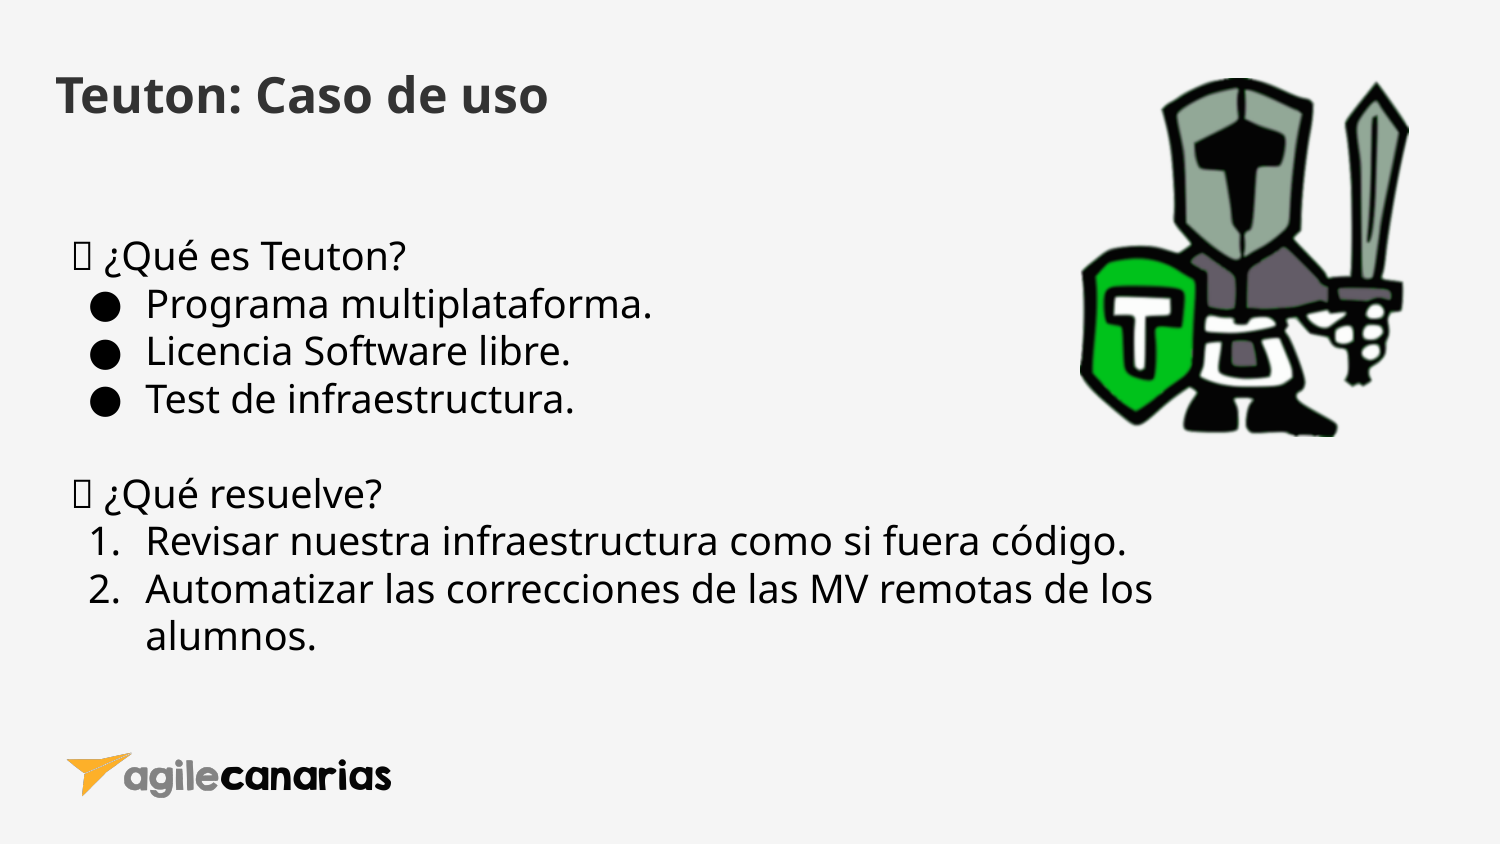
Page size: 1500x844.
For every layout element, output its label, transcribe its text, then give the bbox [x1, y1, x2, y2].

picture [55, 741, 401, 810]
picture [1080, 78, 1409, 437]
text_box Teuton: Caso de uso [55, 59, 1373, 132]
text_box ✅ ¿Qué es Teuton? Programa multiplataforma. Licencia Software libre. Test de infraestructura. 🔔 ¿Qué resuelve? Revisar nuestra infraestructura como si fuera código. Automatizar las correcciones de las MV remotas de los alumnos. [55, 216, 1236, 674]
